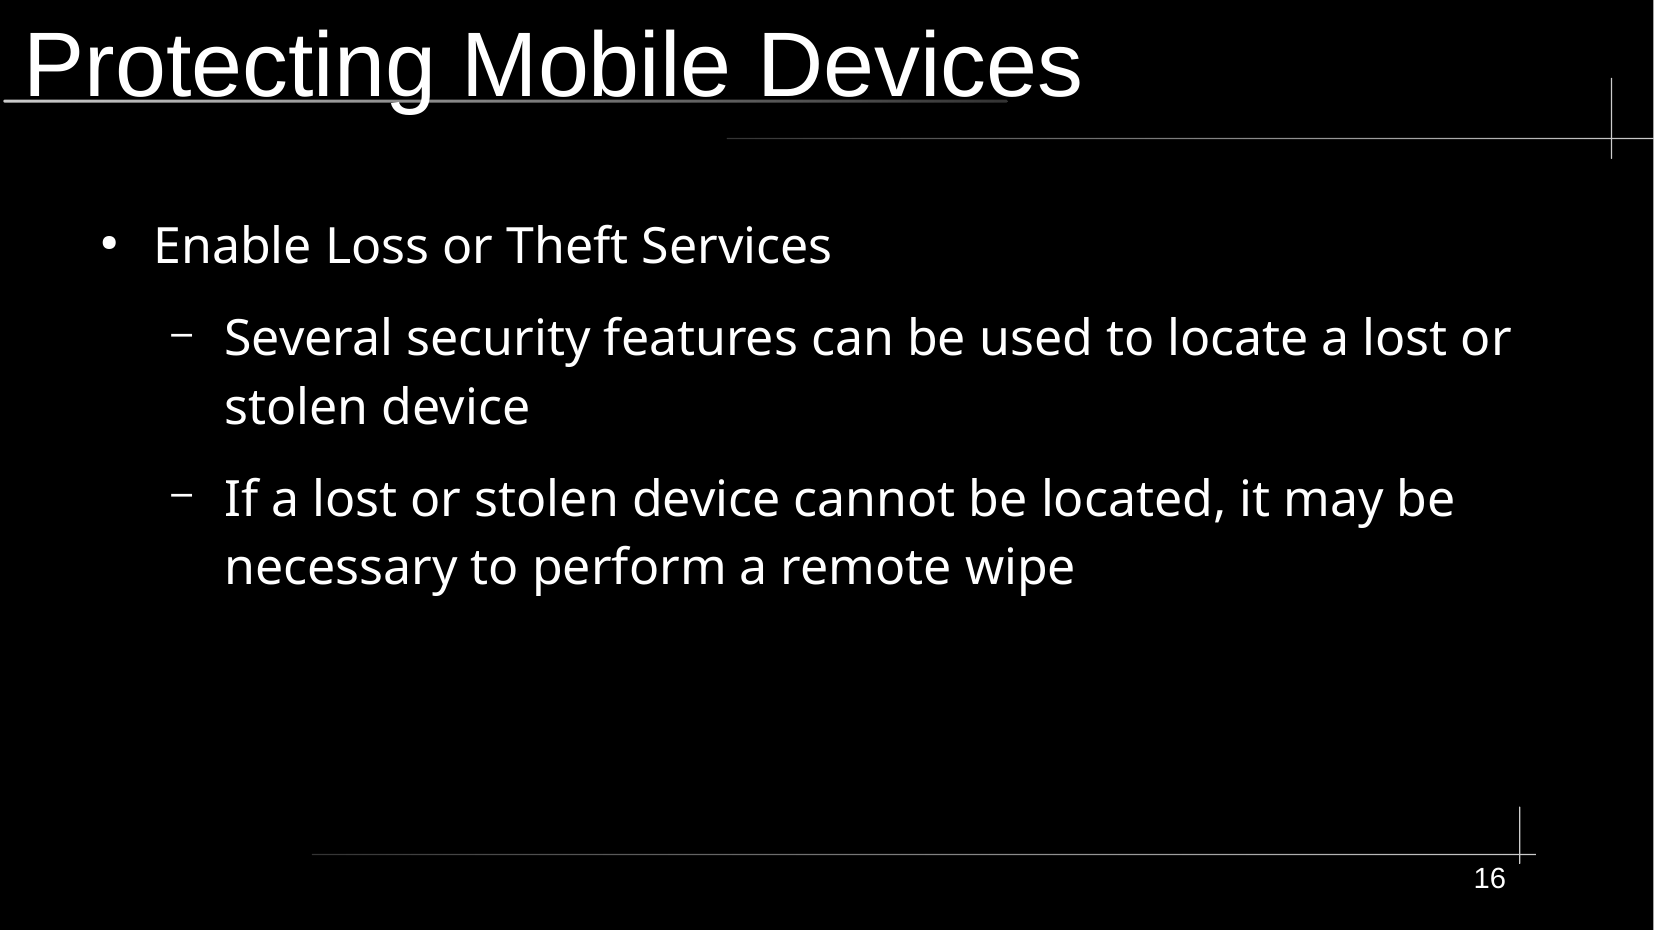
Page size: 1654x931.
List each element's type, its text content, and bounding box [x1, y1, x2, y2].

title Protecting Mobile Devices [23, 11, 1589, 119]
list Enable Loss or Theft Services Several security features can be used to locate a lost or stolen device If a lost or stolen device cannot be located, it may be necessary to perform a remote wipe [82, 210, 1571, 750]
